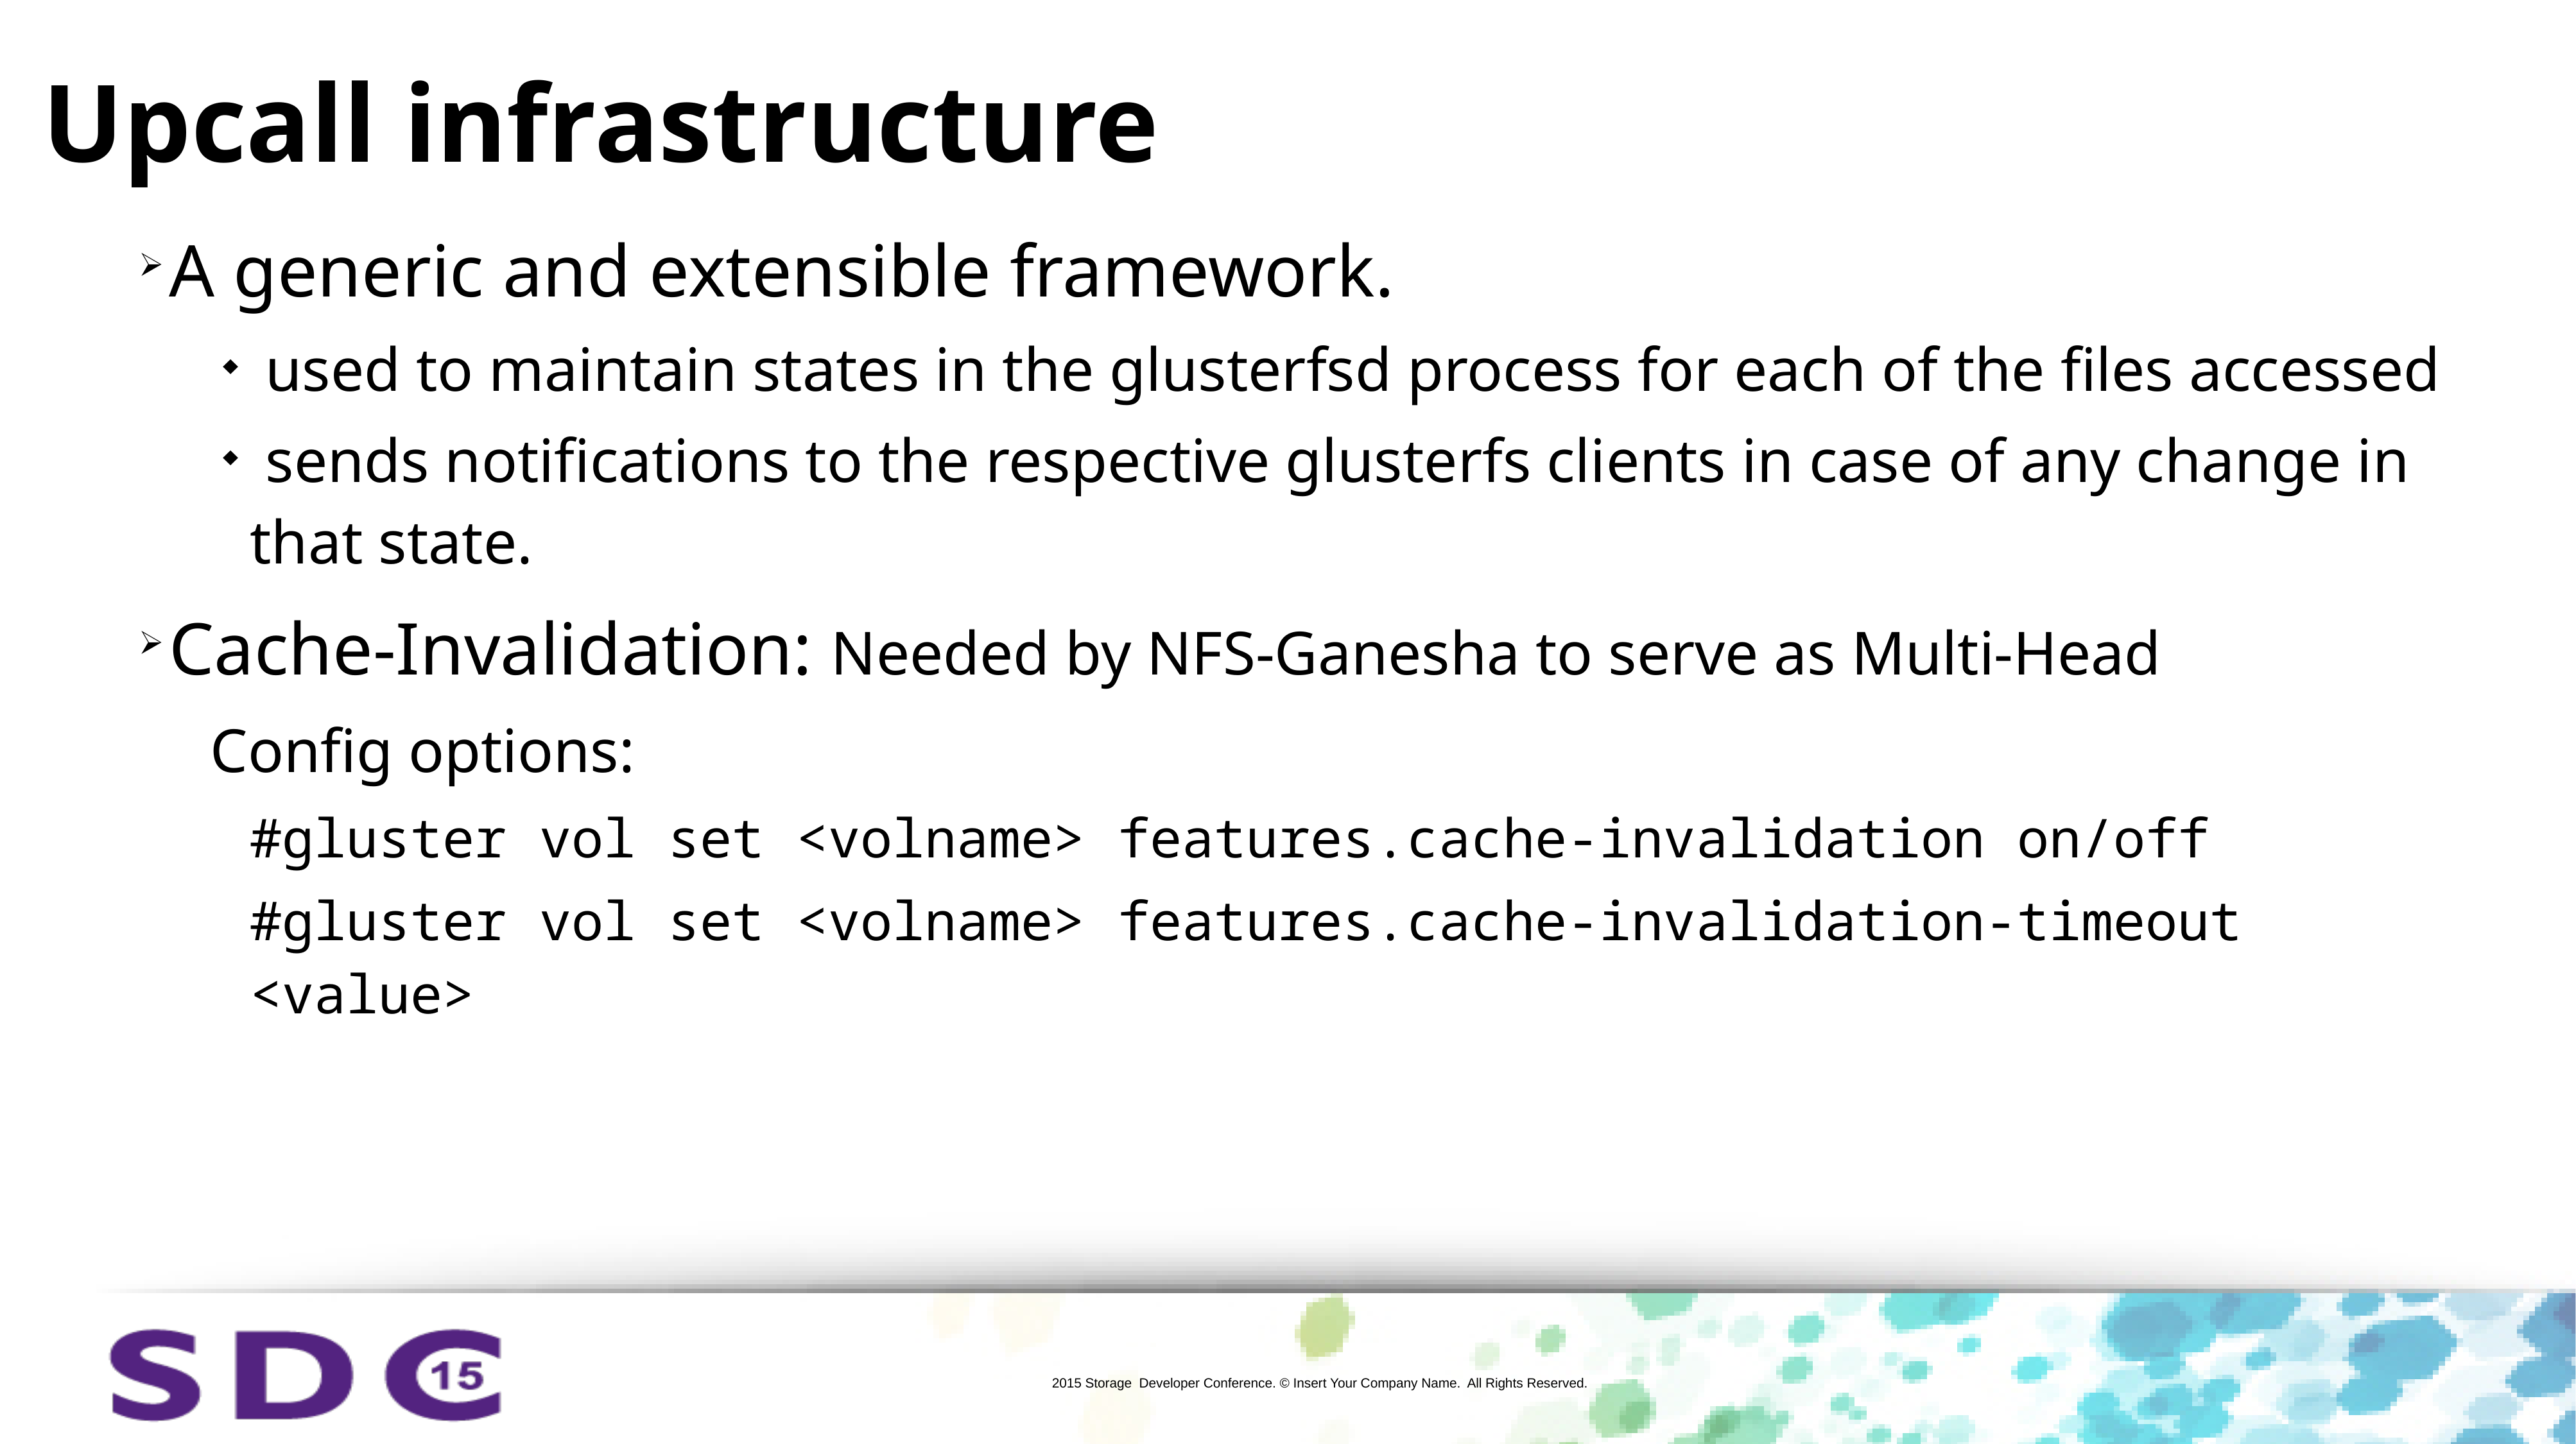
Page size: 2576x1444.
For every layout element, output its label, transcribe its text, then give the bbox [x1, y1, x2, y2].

title Upcall infrastructure [42, 0, 2361, 241]
picture [0, 994, 2576, 1444]
list A generic and extensible framework. used to maintain states in the glusterfsd process for each of the files accessed sends notifications to the respective glusterfs clients in case of any change in that state. Cache-Invalidation: Needed by NFS-Ganesha to serve as Multi-Head Config options: #gluster vol set <volname> features.cache-invalidation on/off #gluster vol set <volname> features.cache-invalidation-timeout <value> [128, 220, 2447, 1058]
